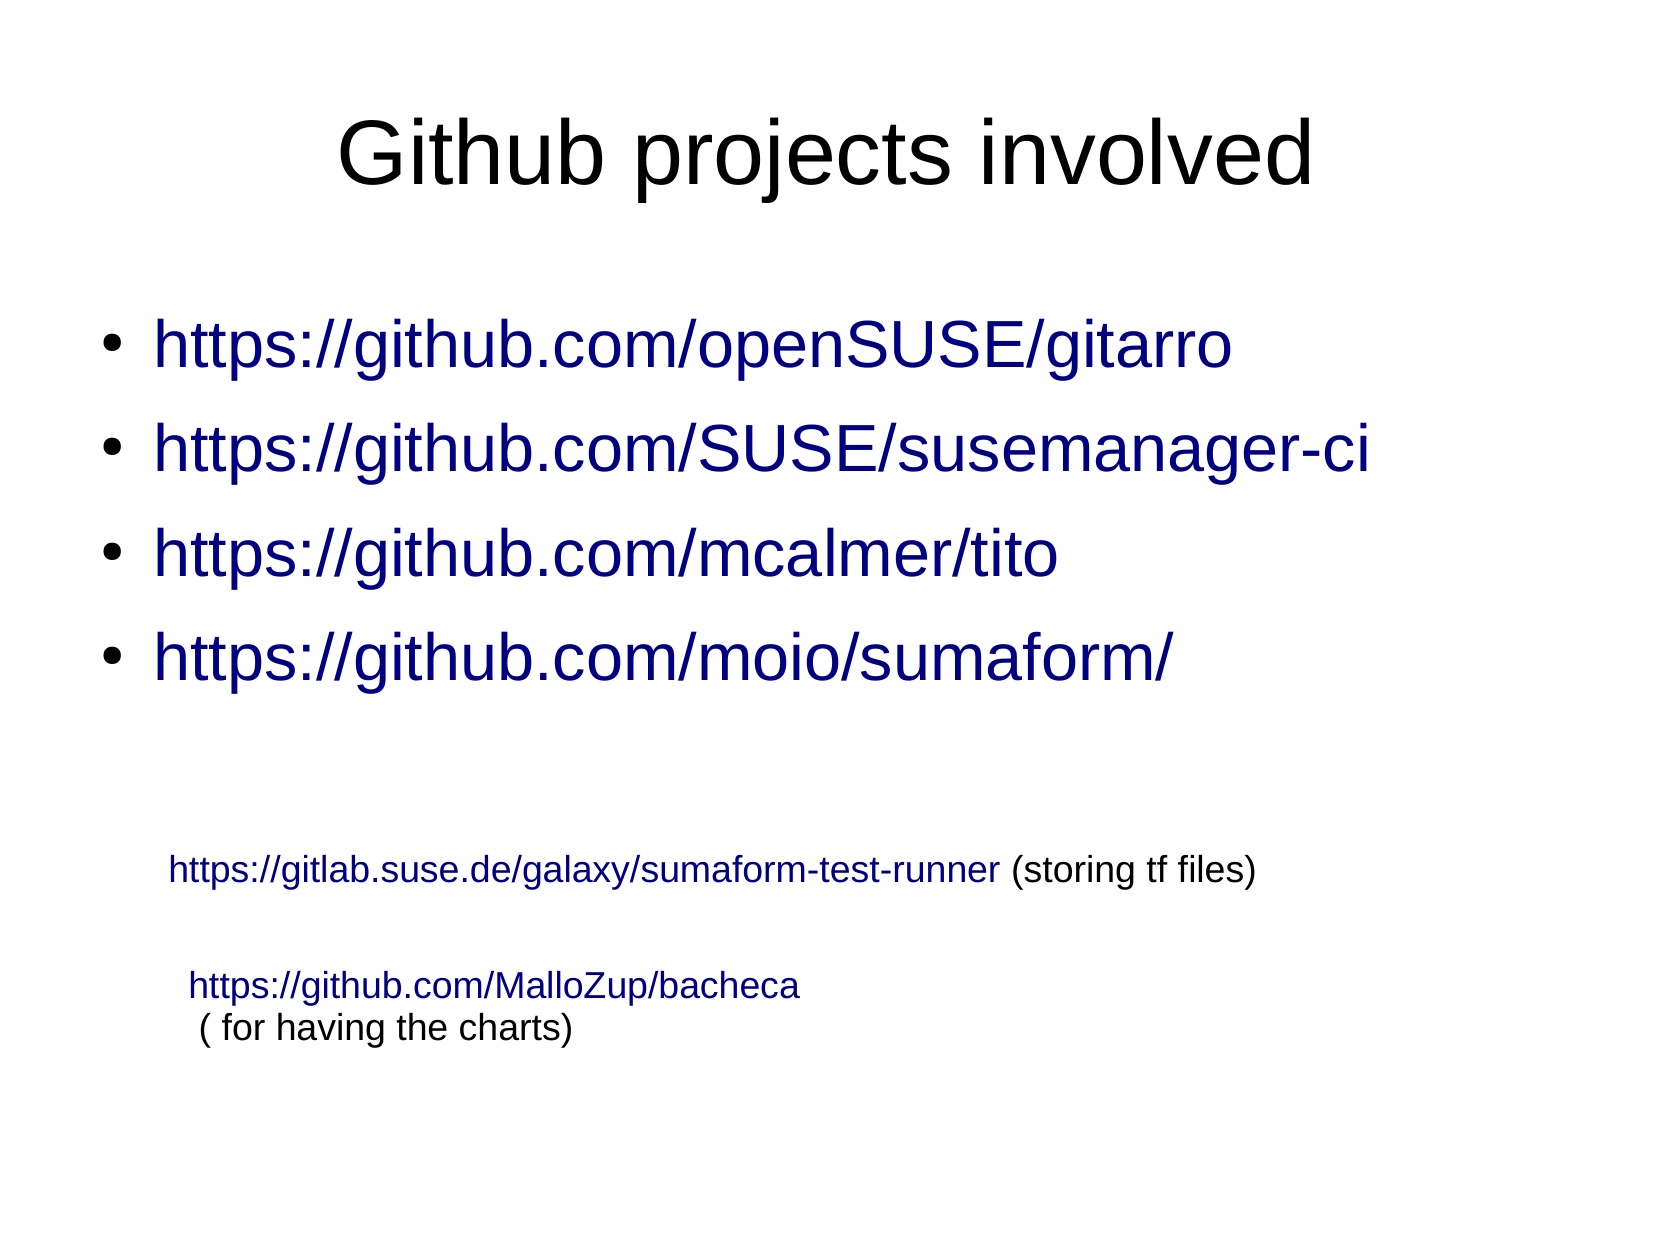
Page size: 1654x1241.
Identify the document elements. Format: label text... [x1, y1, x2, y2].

title Github projects involved [82, 49, 1571, 257]
text_box https://gitlab.suse.de/galaxy/sumaform-test-runner (storing tf files) [153, 840, 1347, 1016]
list https://github.com/openSUSE/gitarro https://github.com/SUSE/susemanager-ci https://github.com/mcalmer/tito https://github.com/moio/sumaform/ [82, 307, 1607, 1182]
text_box https://github.com/MalloZup/bacheca ( for having the charts) [173, 956, 815, 1056]
